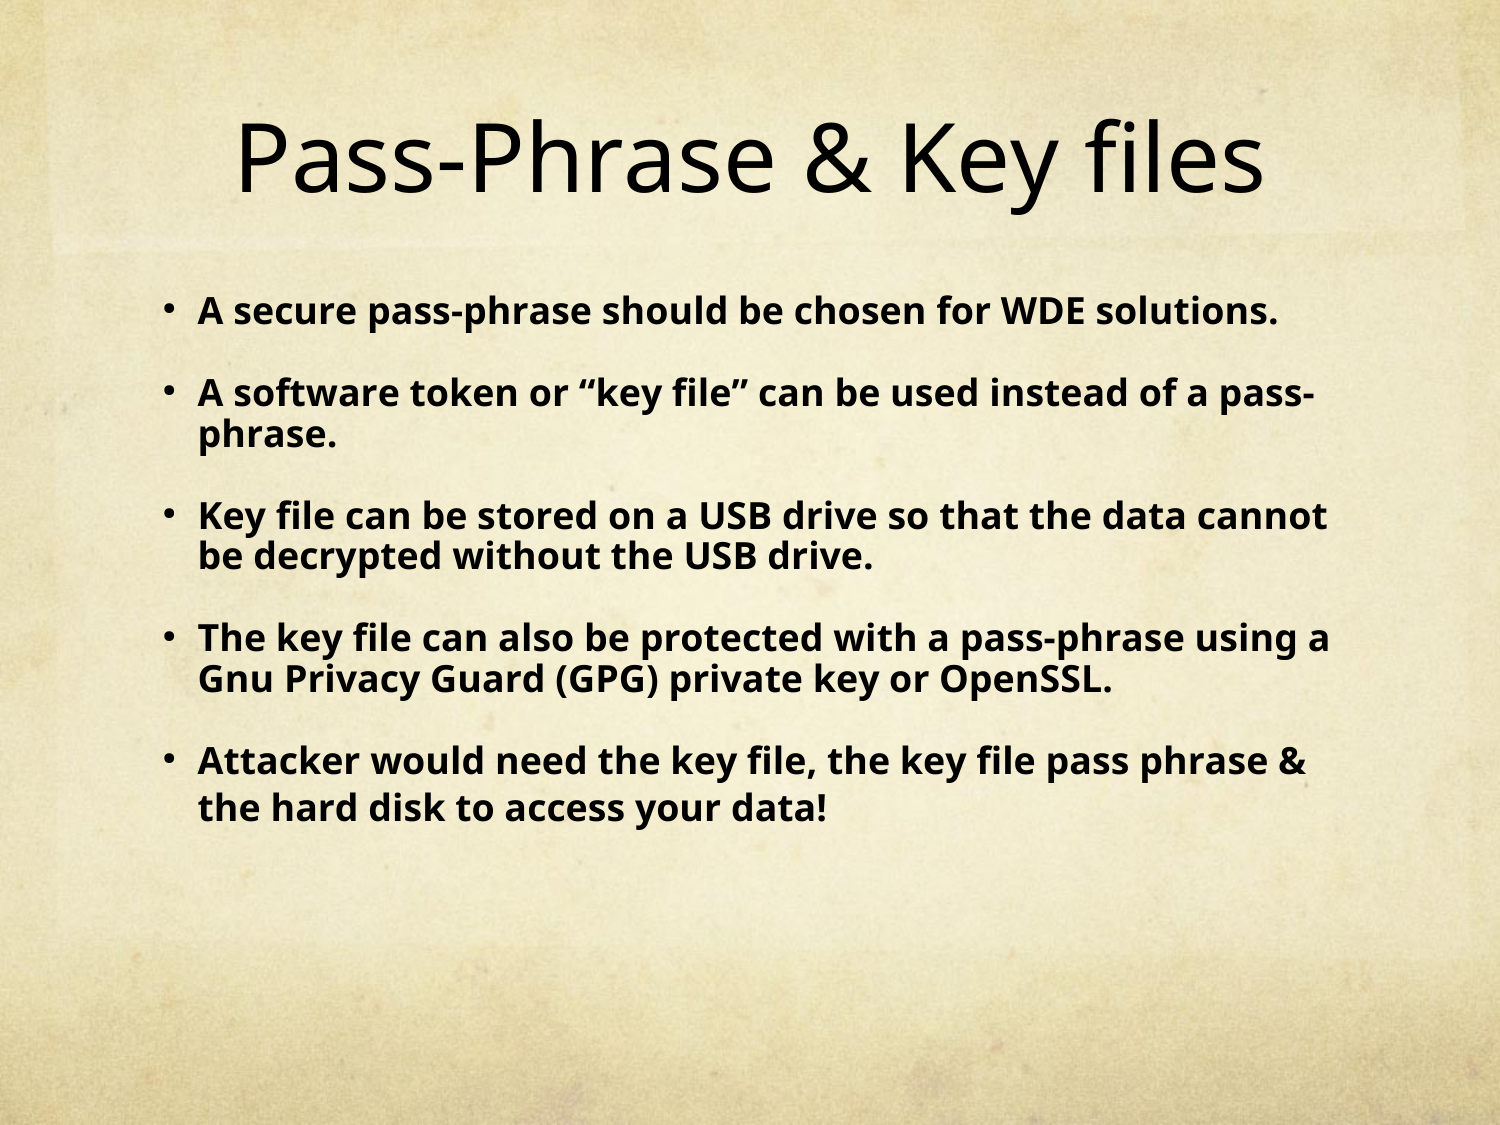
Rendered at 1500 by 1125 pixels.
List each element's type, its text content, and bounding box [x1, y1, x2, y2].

picture [0, 0, 1500, 1125]
text_box Pass-Phrase & Key files [150, 82, 1350, 226]
text_box A secure pass-phrase should be chosen for WDE solutions. A software token or “key file” can be used instead of a pass-phrase. Key file can be stored on a USB drive so that the data cannot be decrypted without the USB drive. The key file can also be protected with a pass-phrase using a Gnu Privacy Guard (GPG) private key or OpenSSL. Attacker would need the key file, the key file pass phrase & the hard disk to access your data! [147, 284, 1348, 950]
